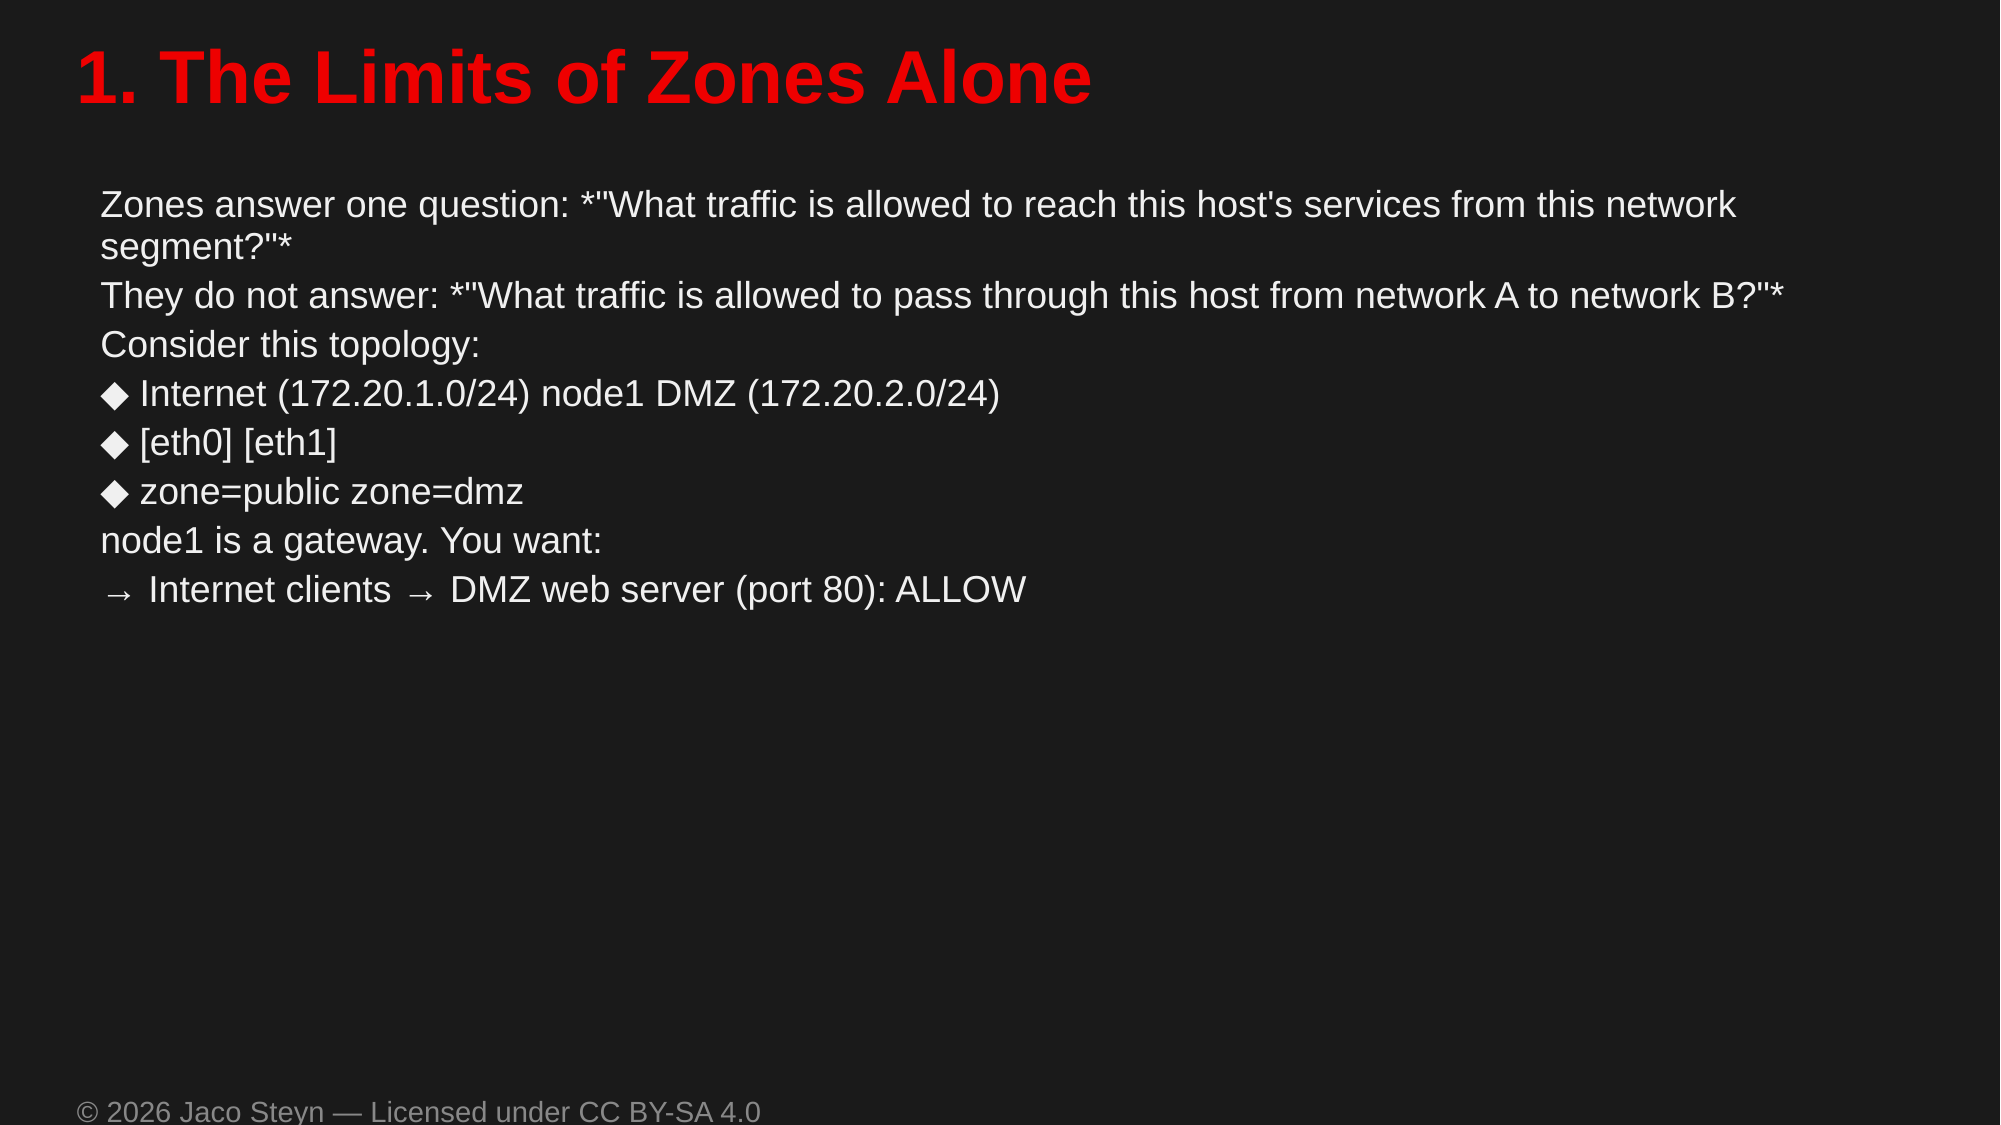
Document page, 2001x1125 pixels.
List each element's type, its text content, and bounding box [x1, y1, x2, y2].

text_box Zones answer one question: *"What traffic is allowed to reach this host's services from this network segment?"* They do not answer: *"What traffic is allowed to pass through this host from network A to network B?"* Consider this topology: ◆ Internet (172.20.1.0/24) node1 DMZ (172.20.2.0/24) ◆ [eth0] [eth1] ◆ zone=public zone=dmz node1 is a gateway. You want: → Internet clients → DMZ web server (port 80): ALLOW [59, 171, 1942, 1083]
text_box 1. The Limits of Zones Alone [59, 23, 1942, 154]
text_box © 2026 Jaco Steyn — Licensed under CC BY-SA 4.0 [59, 1083, 1942, 1120]
